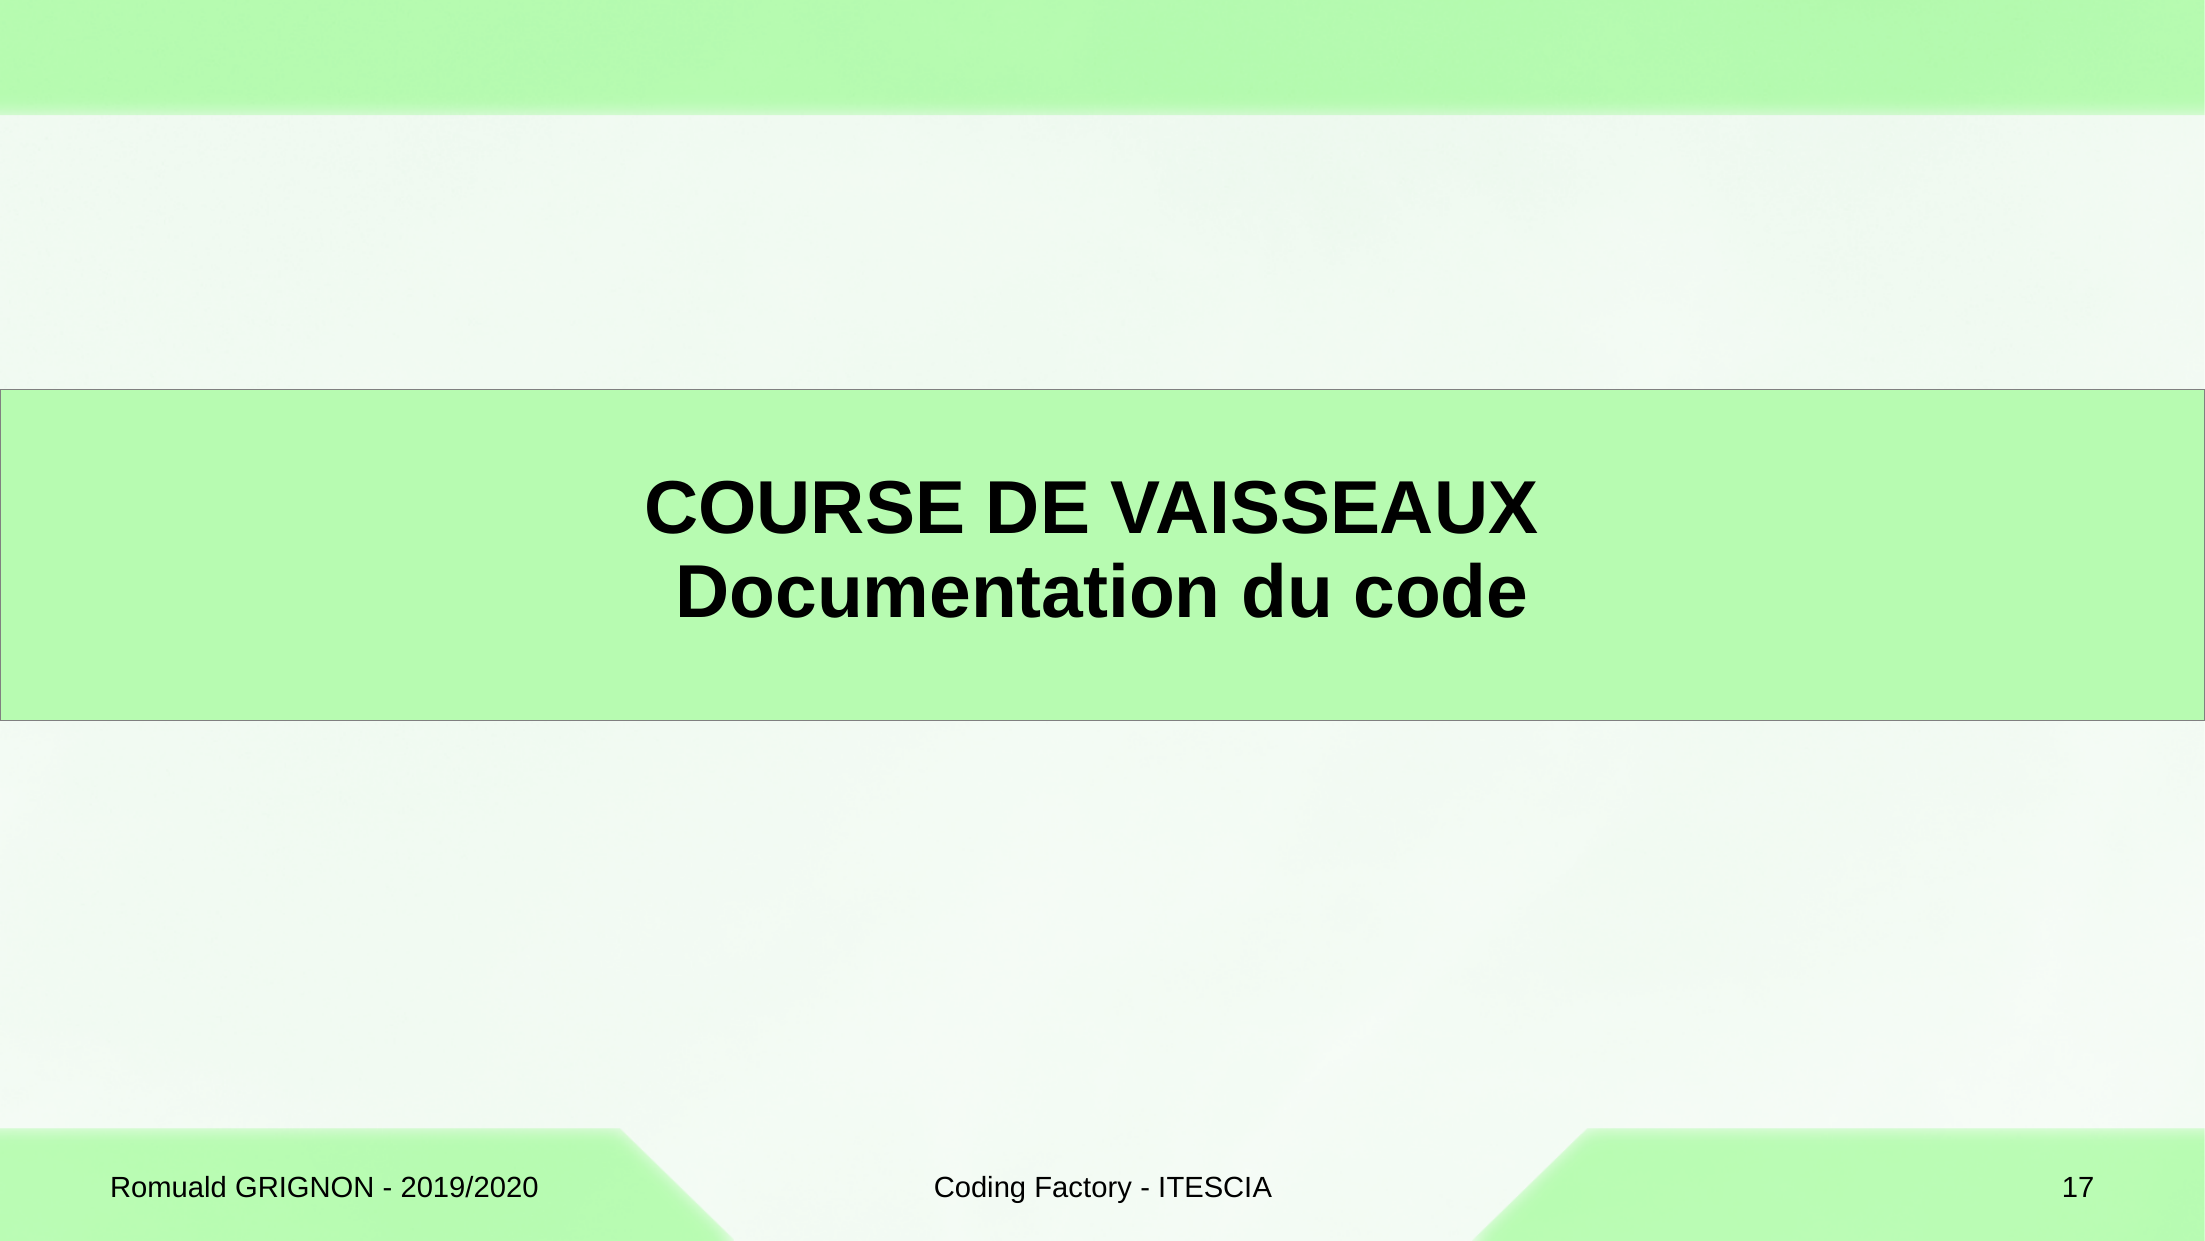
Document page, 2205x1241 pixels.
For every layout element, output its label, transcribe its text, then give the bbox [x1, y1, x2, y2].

picture [0, 0, 2205, 389]
subtitle COURSE DE VAISSEAUX Documentation du code [110, 108, 2095, 1168]
text_box [2095, 389, 2205, 721]
picture [0, 721, 2205, 1241]
text_box [0, 389, 110, 721]
